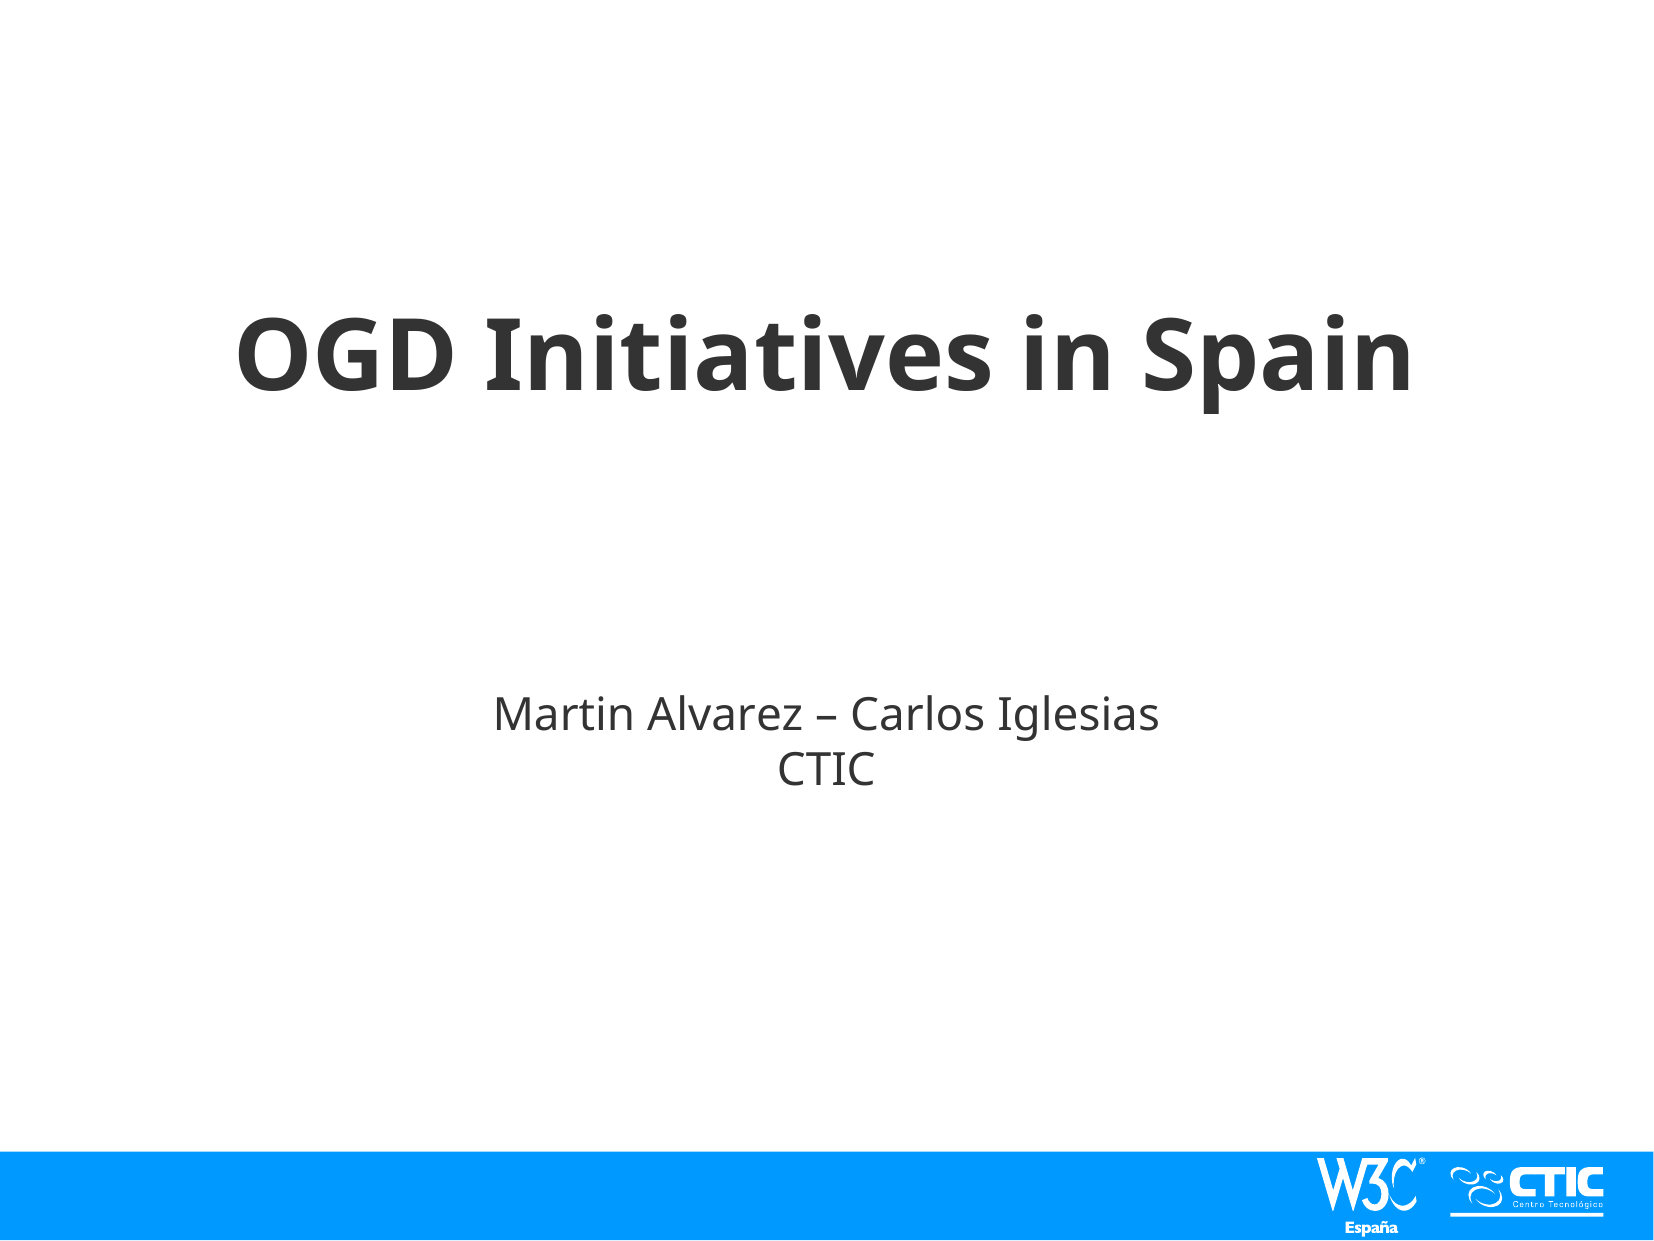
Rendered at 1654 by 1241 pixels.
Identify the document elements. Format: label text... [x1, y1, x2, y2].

title OGD Initiatives in Spain [56, 121, 1596, 596]
list Martin Alvarez – Carlos Iglesias CTIC [70, 676, 1583, 1241]
